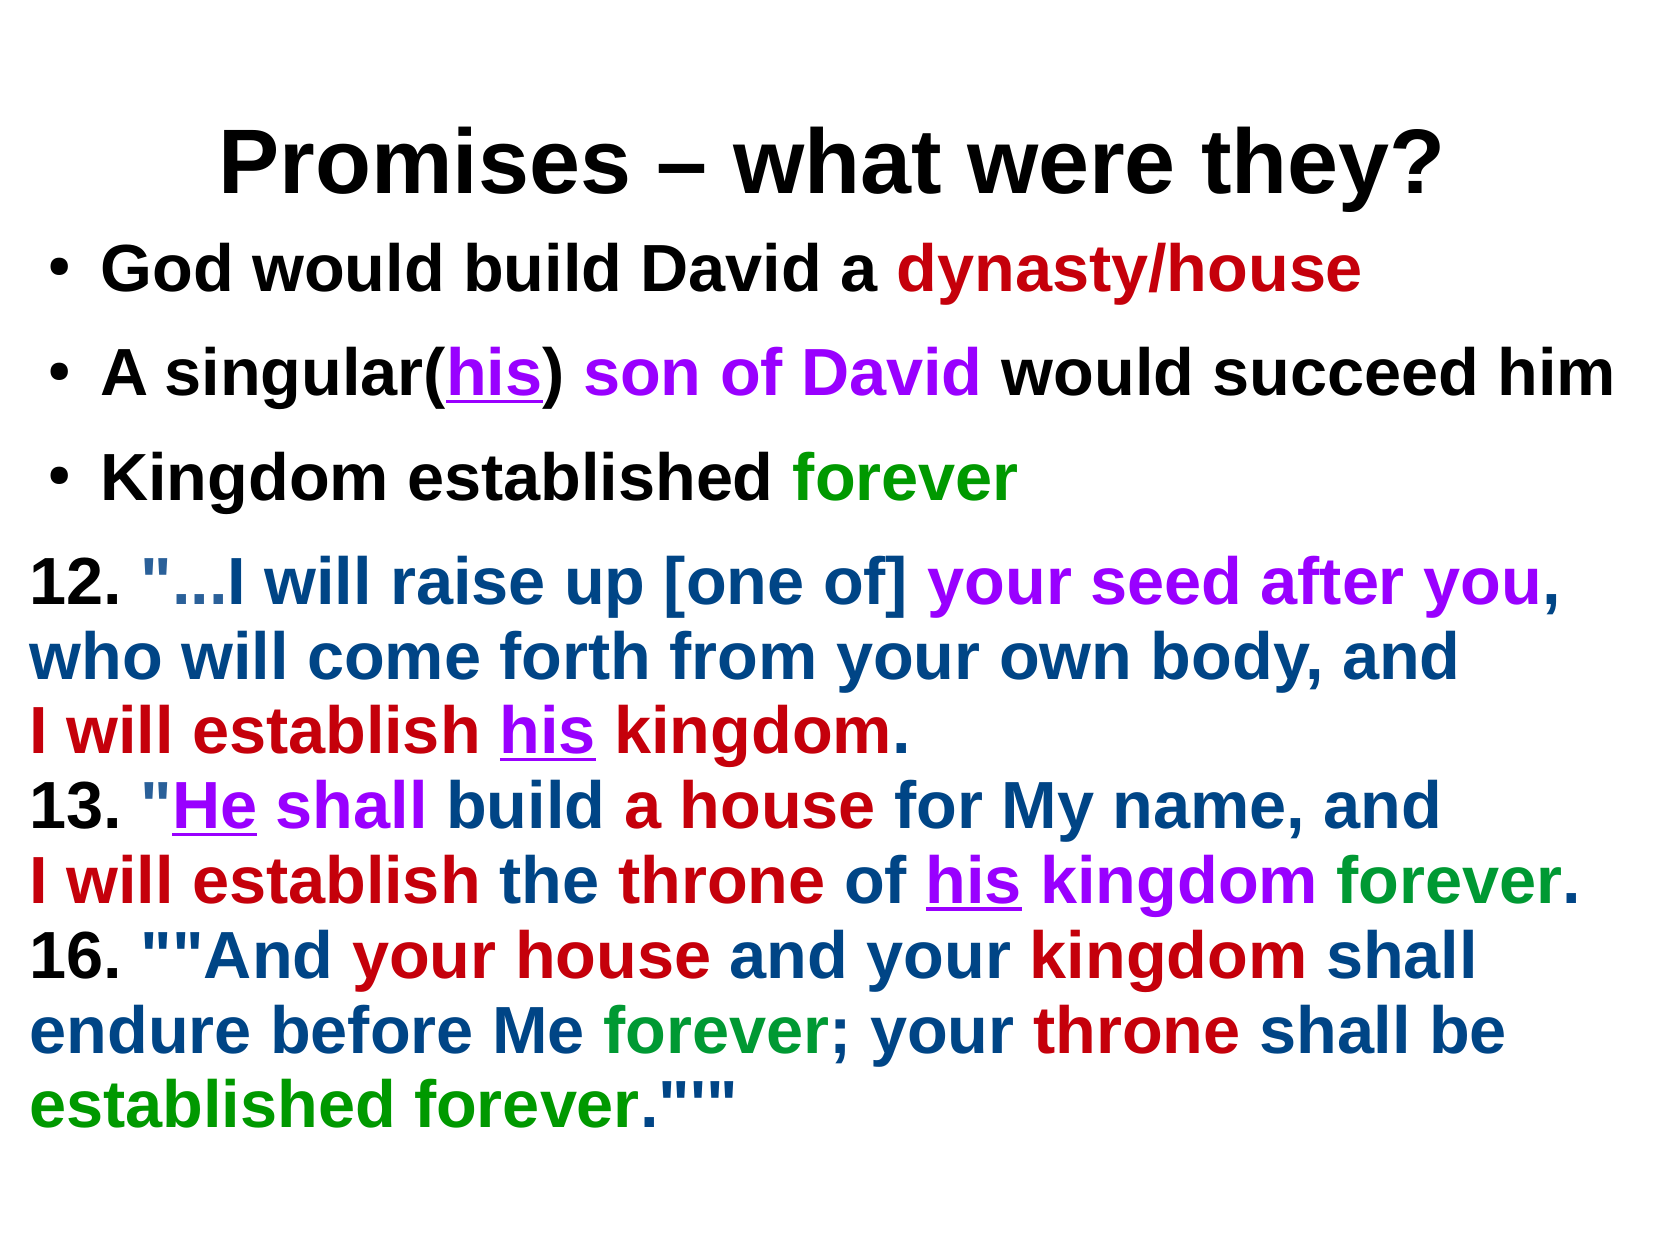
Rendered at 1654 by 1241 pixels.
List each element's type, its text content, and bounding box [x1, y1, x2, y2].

list God would build David a dynasty/house A singular(his) son of David would succeed him Kingdom established forever 12. "...I will raise up [one of] your seed after you, who will come forth from your own body, and I will establish his kingdom. 13. "He shall build a house for My name, and I will establish the throne of his kingdom forever. 16. ""And your house and your kingdom shall endure before Me forever; your throne shall be established forever."'" [29, 231, 1625, 1241]
title Promises – what were they? [88, 58, 1577, 231]
